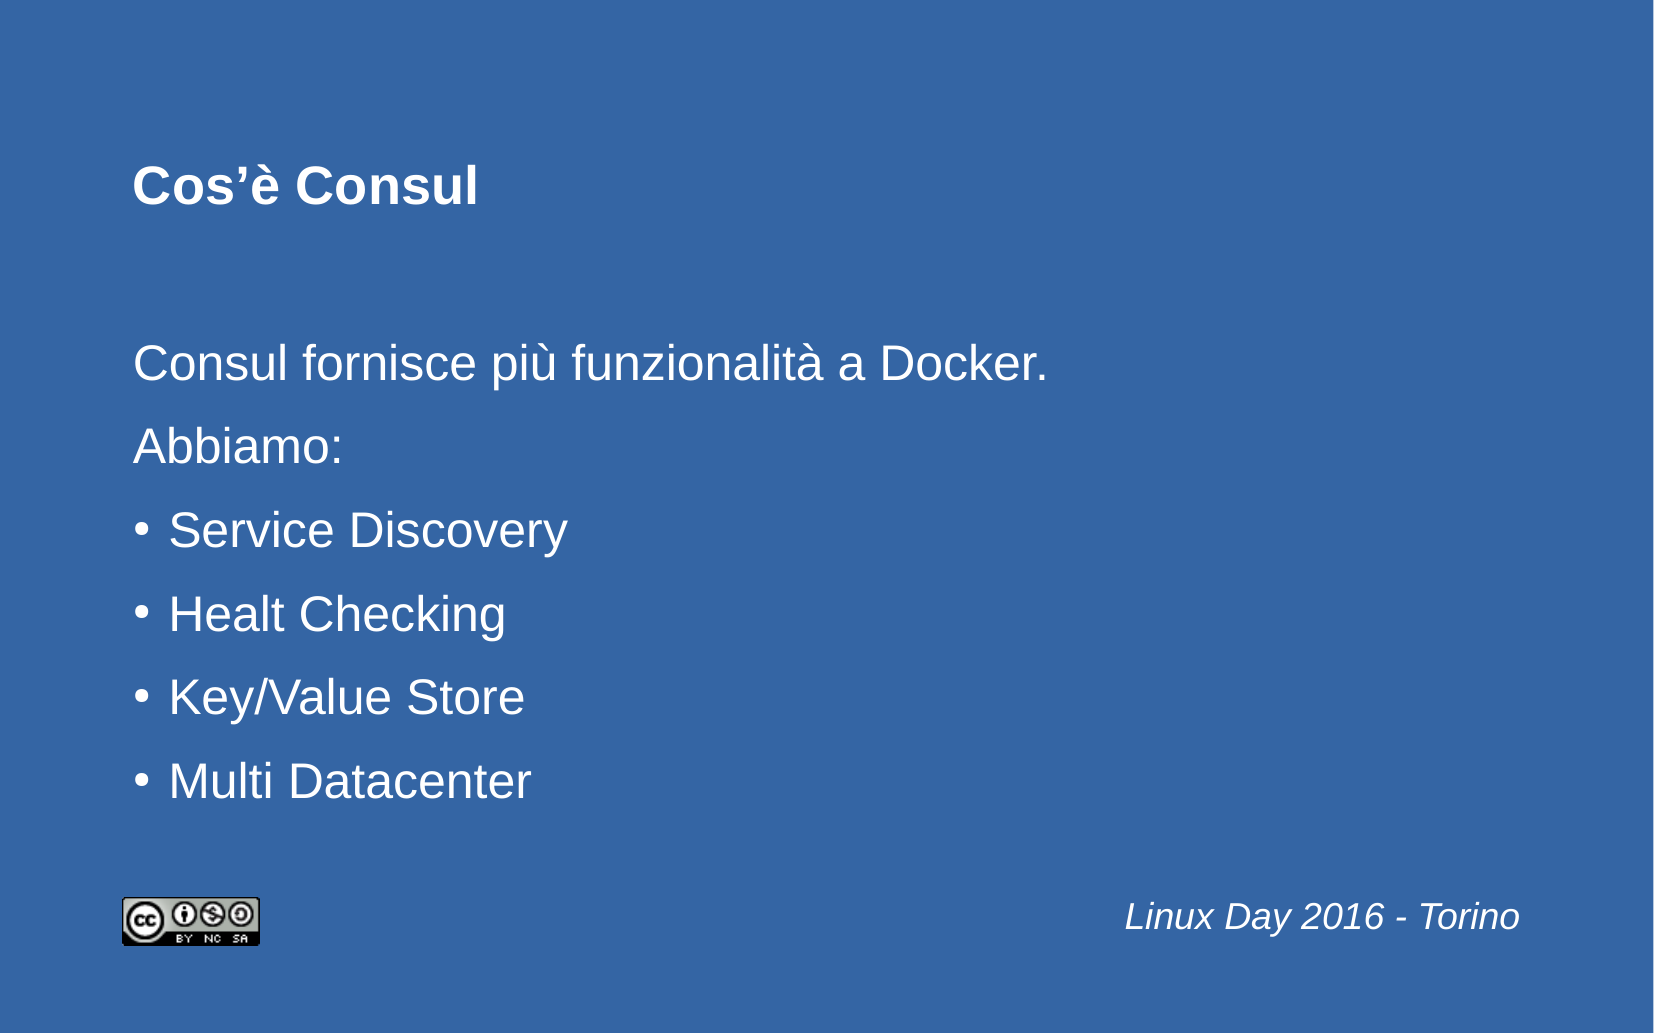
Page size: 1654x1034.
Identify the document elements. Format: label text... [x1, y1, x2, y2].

text_box Linux Day 2016 - Torino [1109, 887, 1536, 1034]
picture [122, 897, 260, 946]
text_box Cos’è Consul Consul fornisce più funzionalità a Docker. Abbiamo: Service Discovery Healt Checking Key/Value Store Multi Datacenter [118, 118, 1536, 961]
